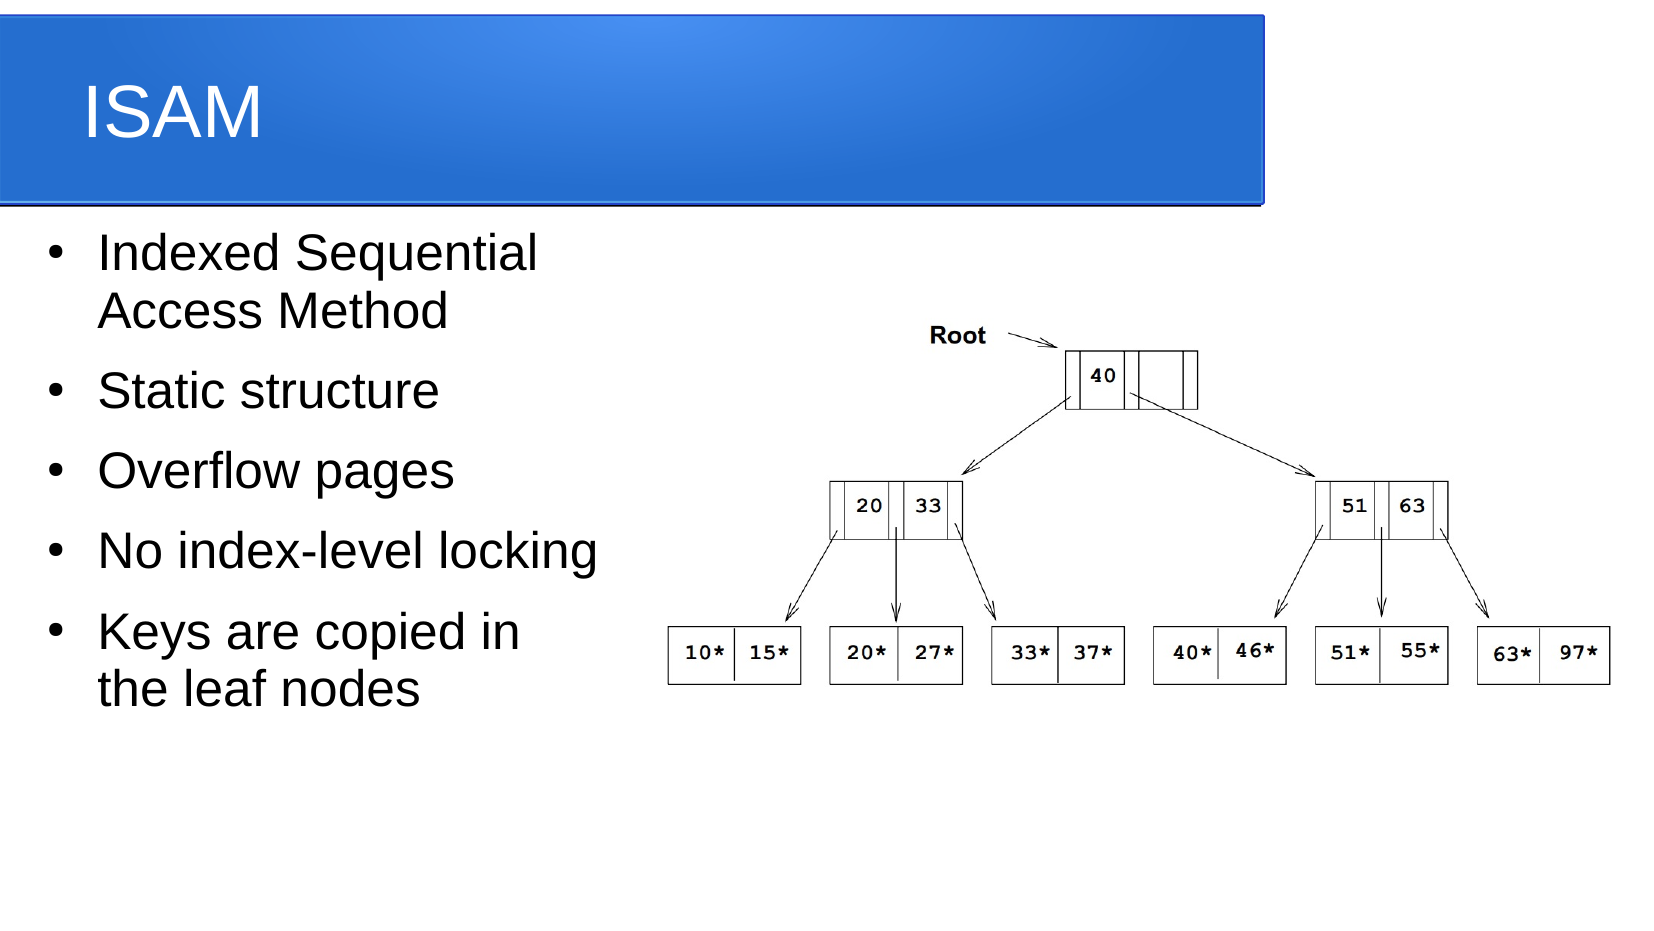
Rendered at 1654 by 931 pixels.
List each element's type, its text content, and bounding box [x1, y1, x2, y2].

title ISAM [82, 35, 1235, 189]
list Indexed Sequential Access Method Static structure Overflow pages No index-level locking Keys are copied in the leaf nodes [30, 224, 601, 764]
picture [630, 269, 1636, 706]
